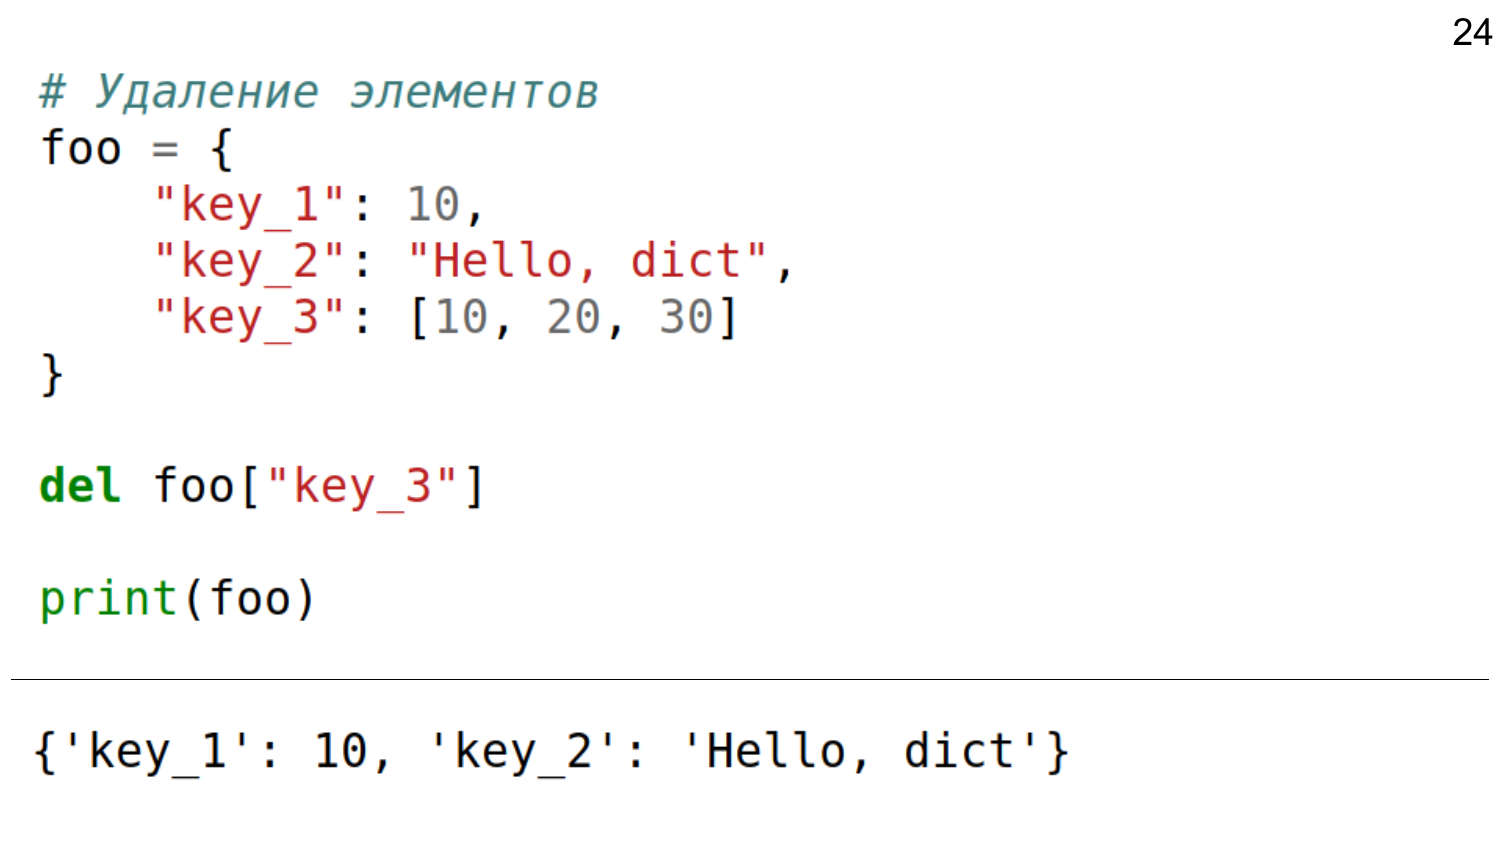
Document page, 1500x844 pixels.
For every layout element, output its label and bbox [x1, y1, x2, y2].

picture [23, 714, 1077, 792]
picture [26, 58, 804, 632]
